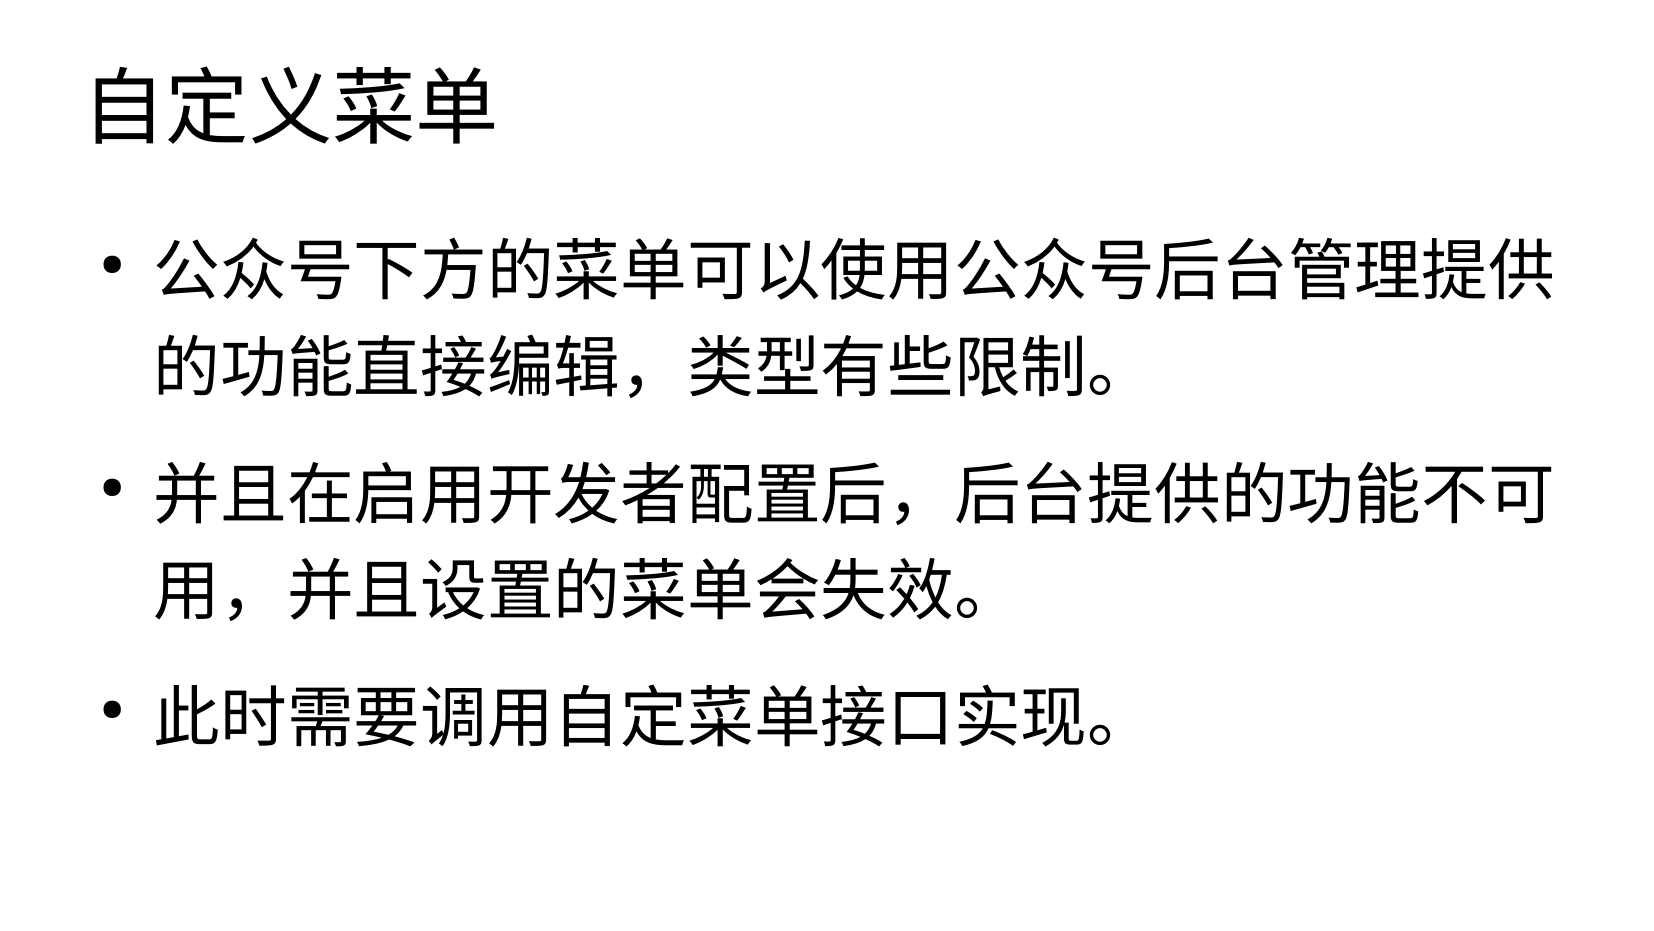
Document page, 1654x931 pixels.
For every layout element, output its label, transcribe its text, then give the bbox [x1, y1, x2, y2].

title 自定义菜单 [82, 37, 1571, 166]
list 公众号下方的菜单可以使用公众号后台管理提供的功能直接编辑，类型有些限制。 并且在启用开发者配置后，后台提供的功能不可用，并且设置的菜单会失效。 此时需要调用自定菜单接口实现。 [82, 217, 1571, 875]
